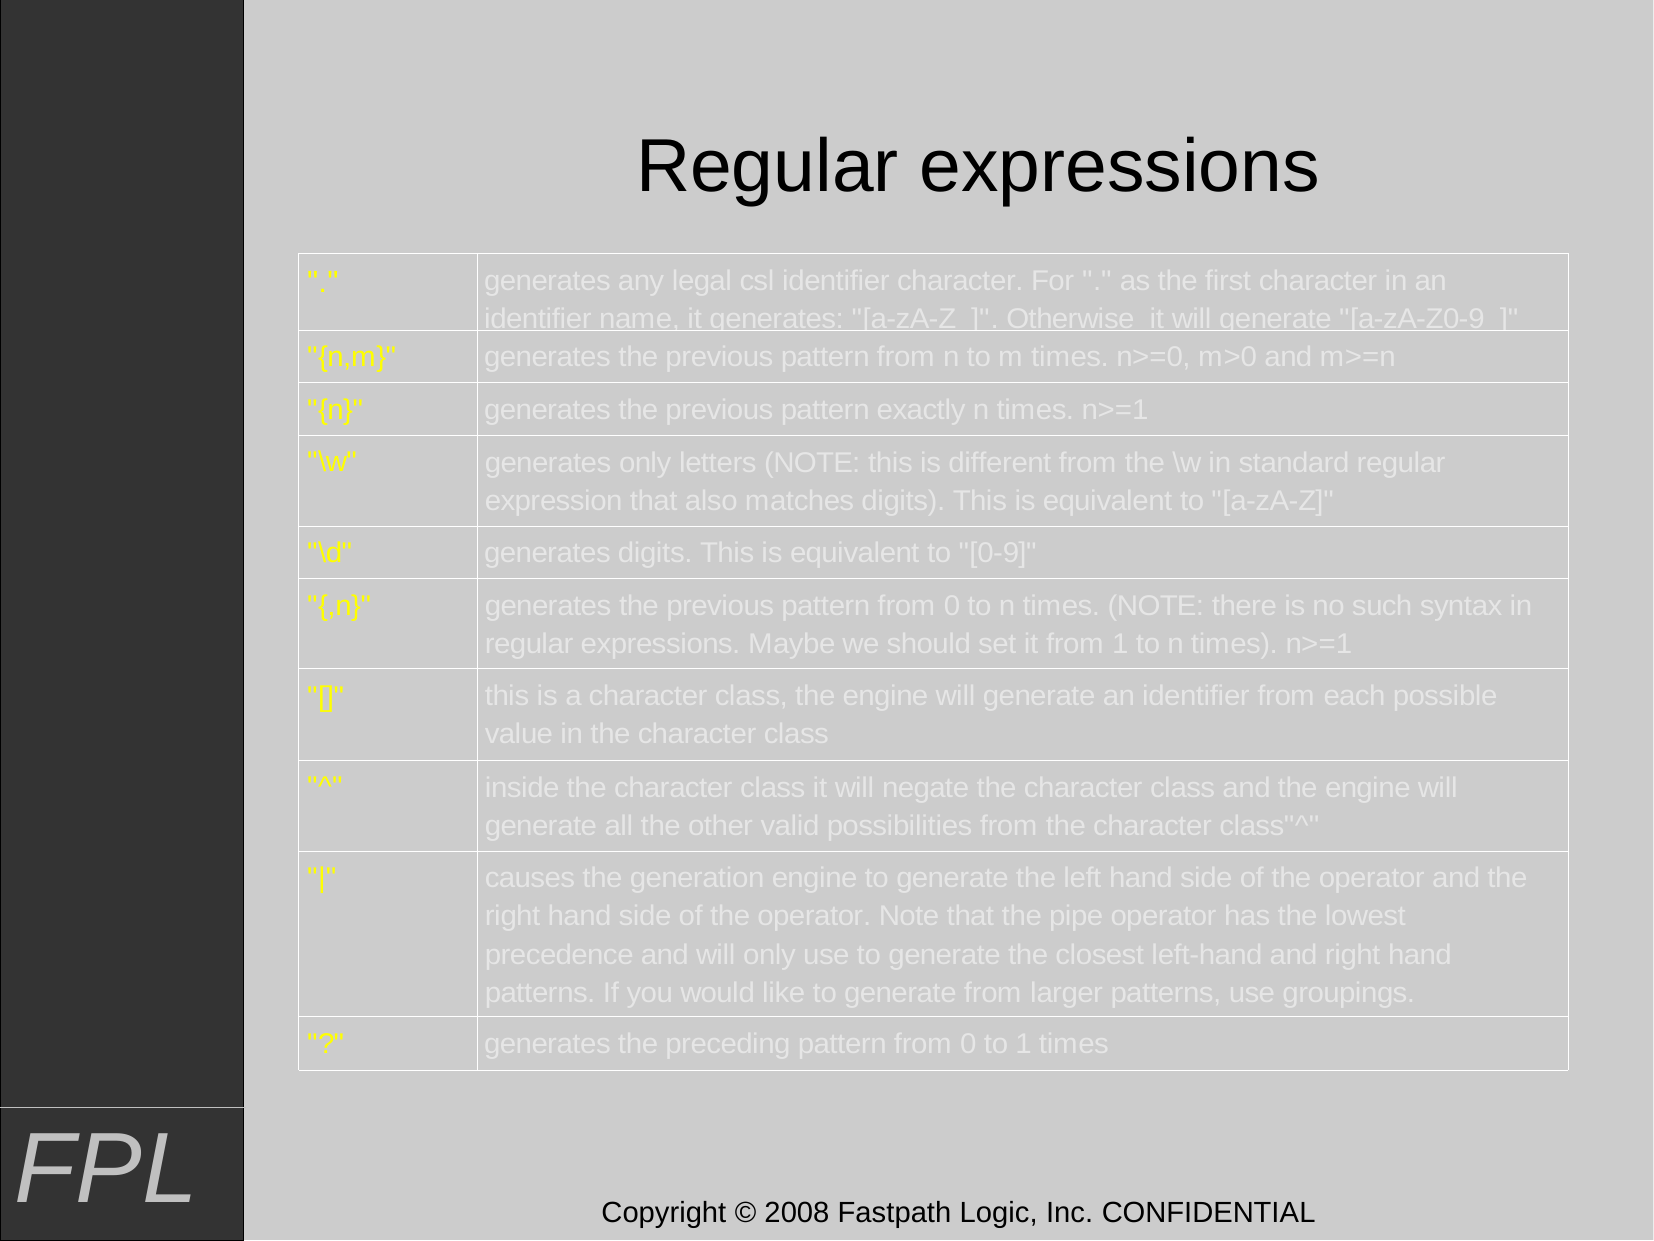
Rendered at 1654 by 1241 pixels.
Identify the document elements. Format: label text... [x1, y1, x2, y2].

chart [296, 251, 1572, 1099]
title Regular expressions [427, 57, 1530, 251]
